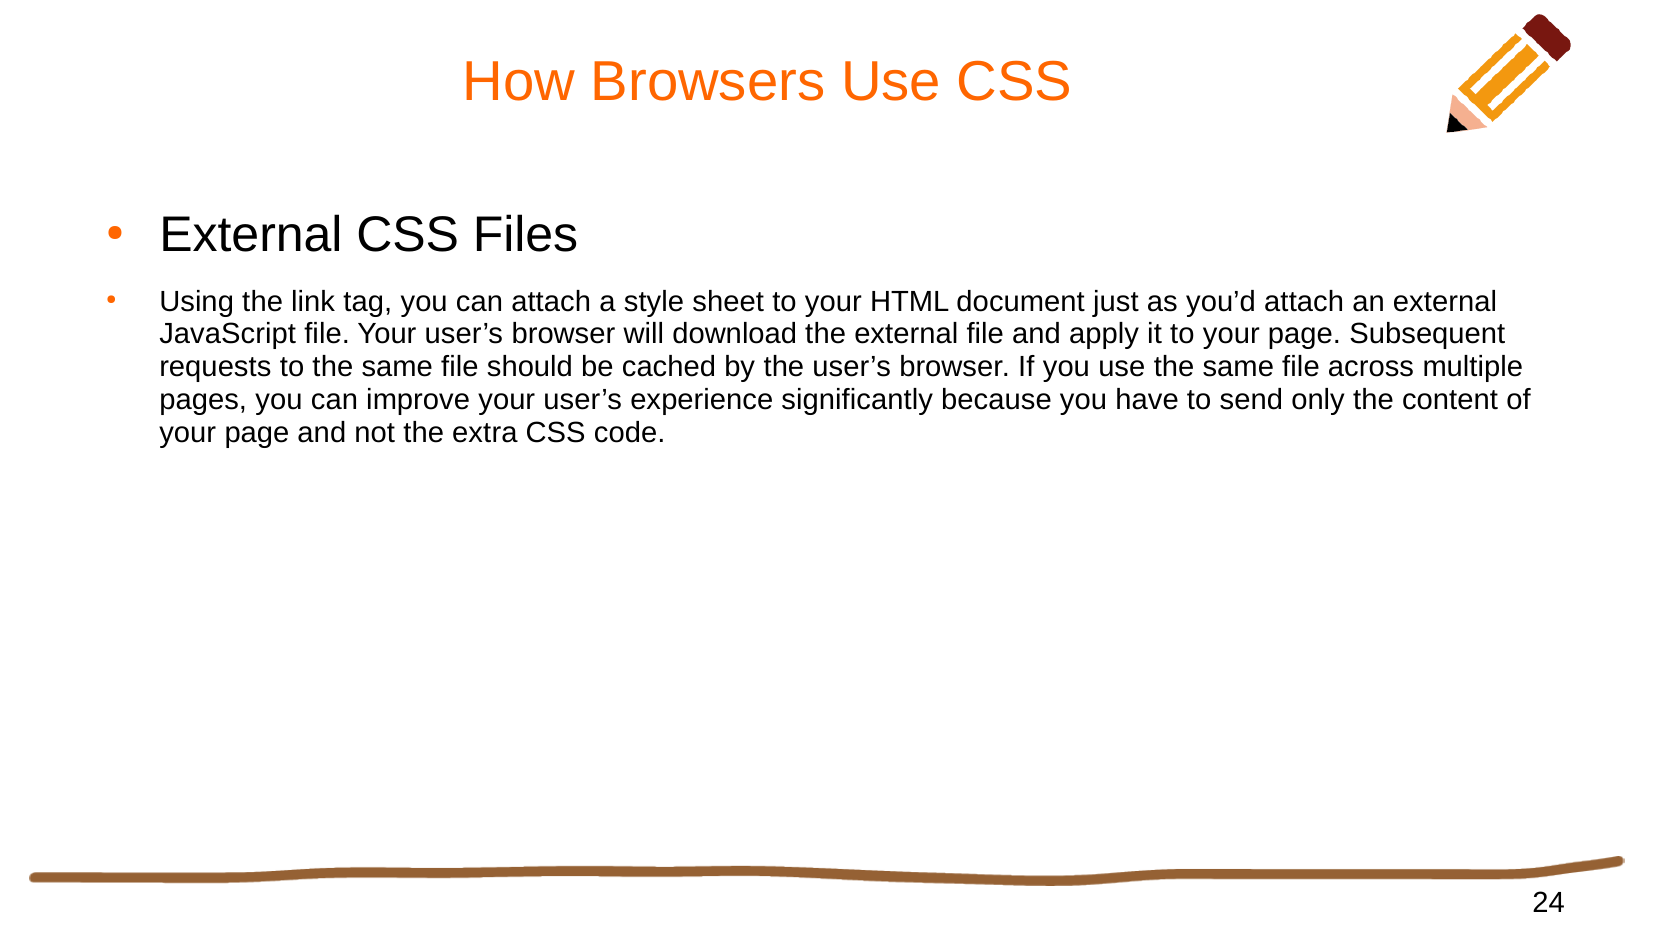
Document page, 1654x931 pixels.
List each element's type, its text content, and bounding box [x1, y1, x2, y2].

picture [1446, 14, 1571, 133]
list External CSS Files Using the link tag, you can attach a style sheet to your HTML document just as you’d attach an external JavaScript file. Your user’s browser will download the external file and apply it to your page. Subsequent requests to the same file should be cached by the user’s browser. If you use the same file across multiple pages, you can improve your user’s experience significantly because you have to send only the content of your page and not the extra CSS code. [88, 206, 1595, 857]
title How Browsers Use CSS [88, 29, 1447, 133]
picture [29, 856, 1625, 886]
